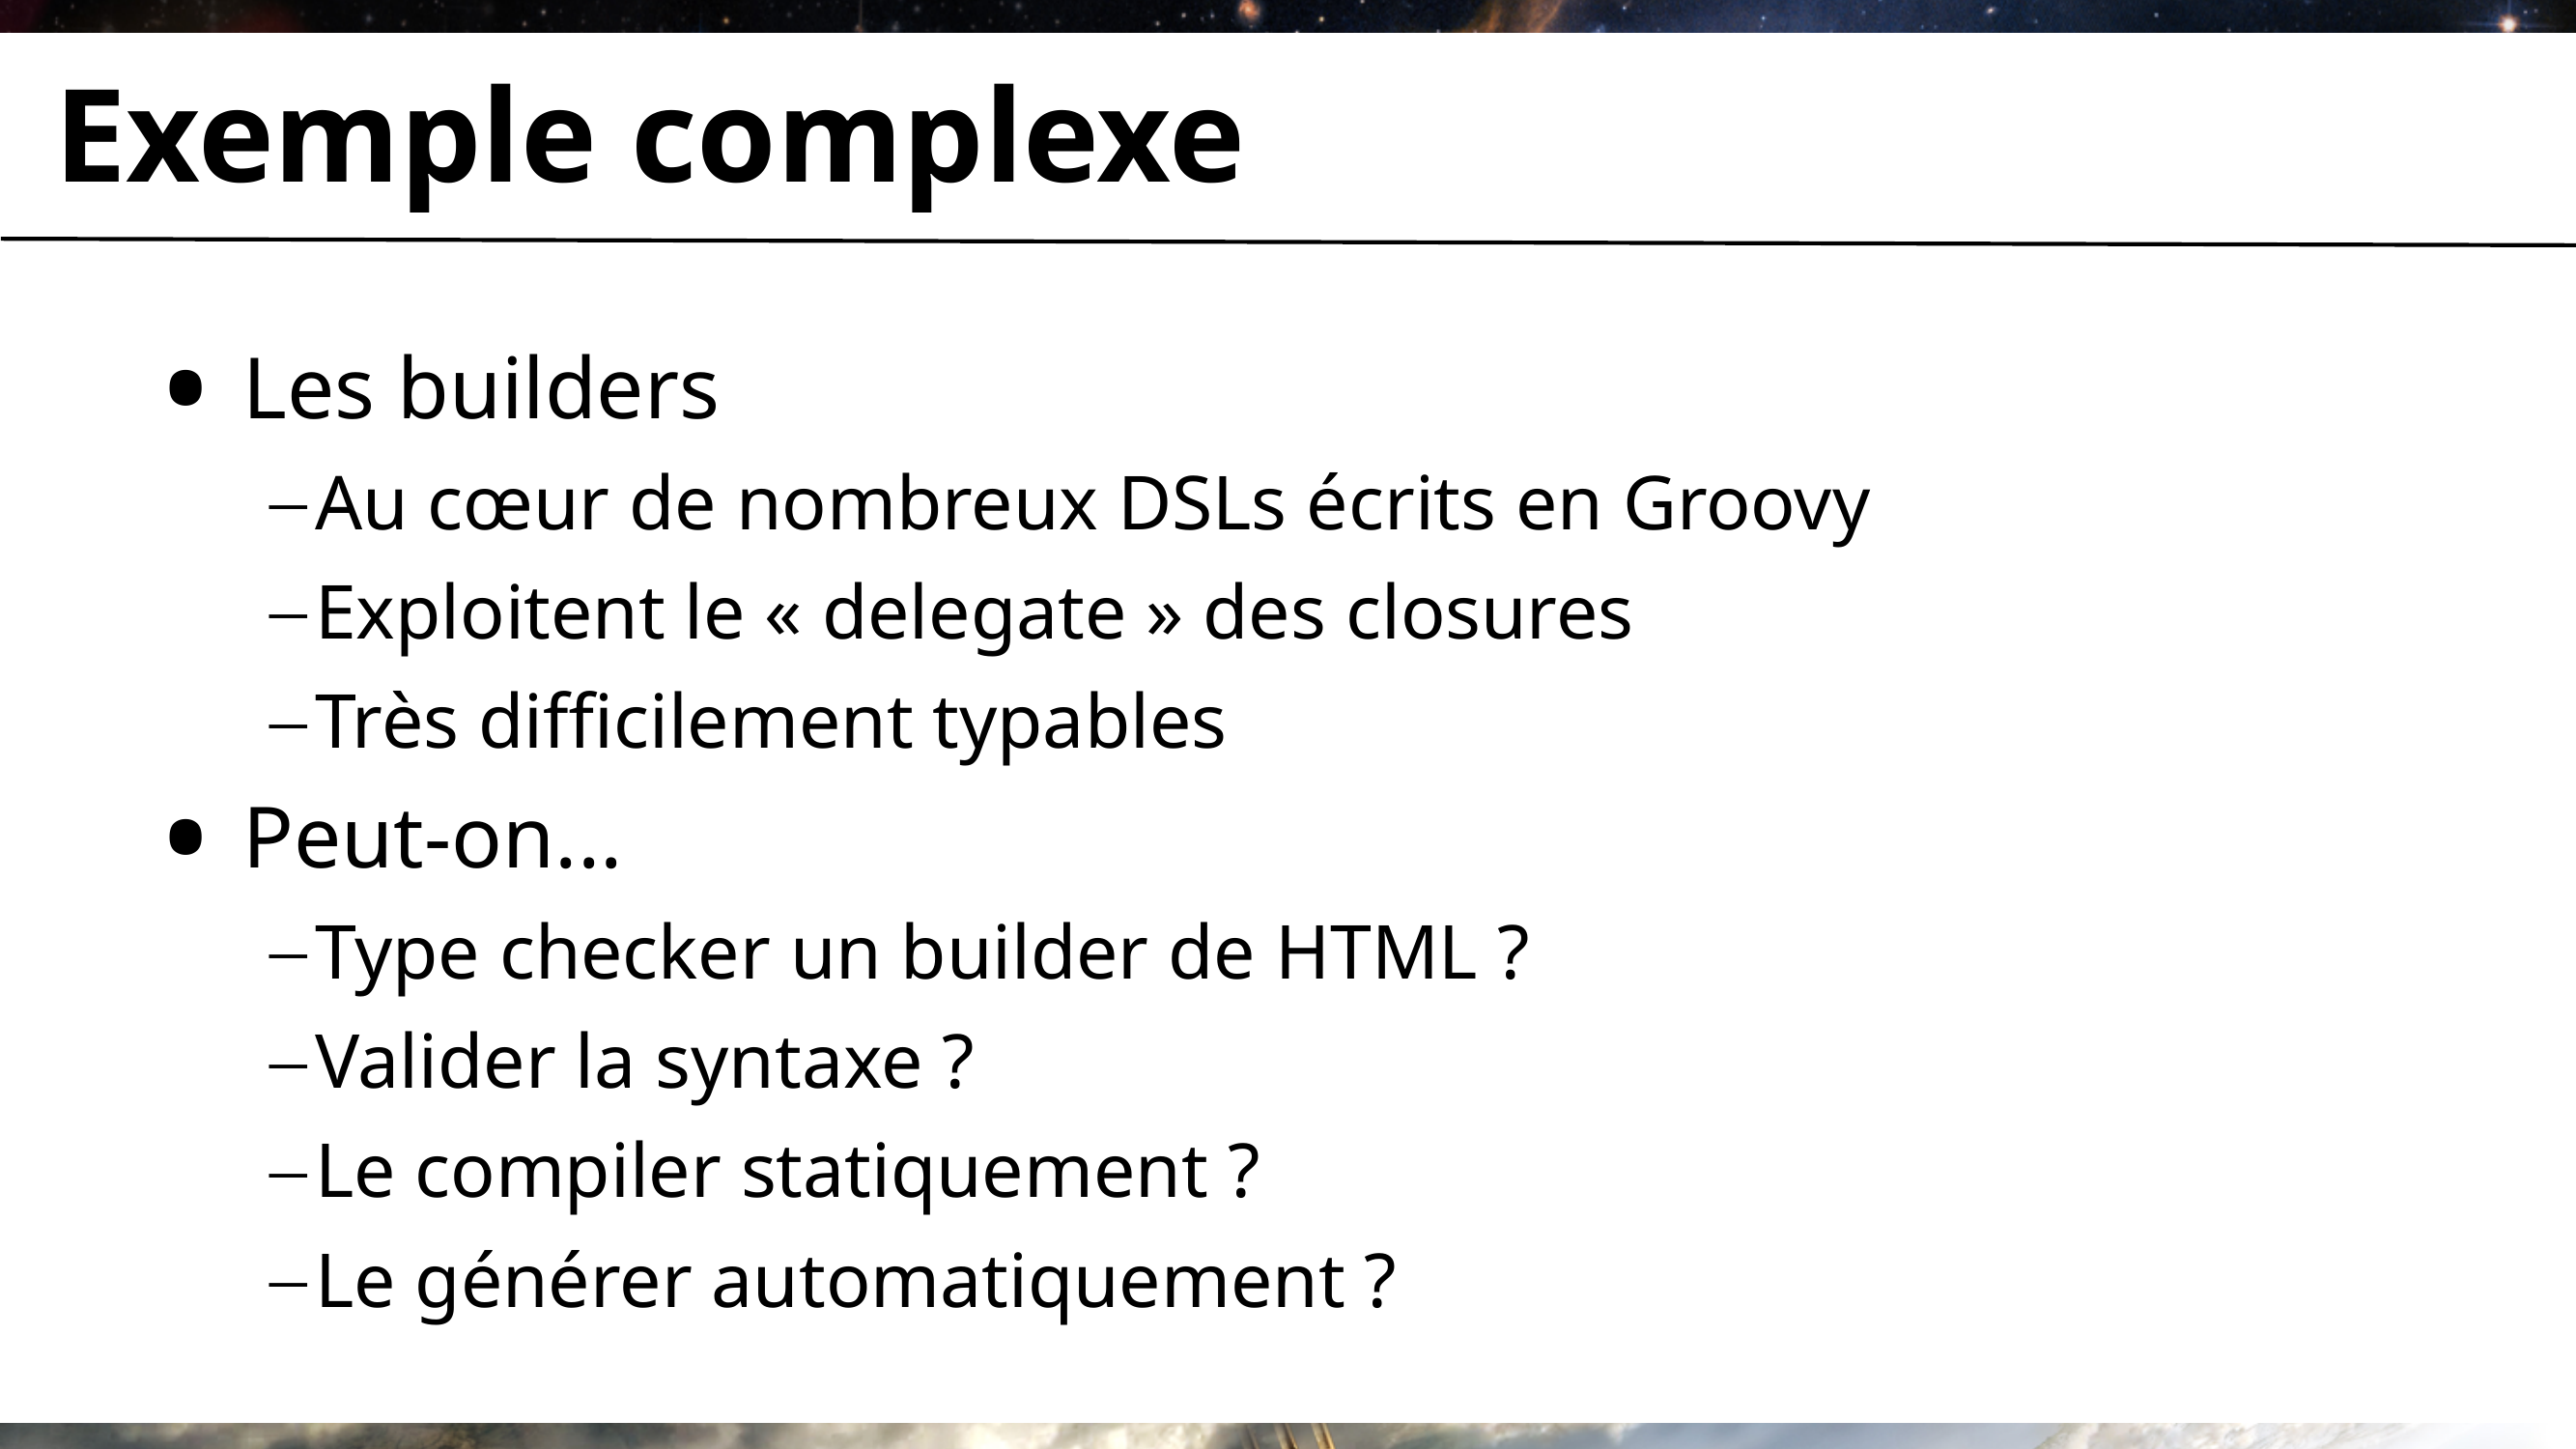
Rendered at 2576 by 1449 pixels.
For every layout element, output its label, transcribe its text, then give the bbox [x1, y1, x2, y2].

list Les builders Au cœur de nombreux DSLs écrits en Groovy Exploitent le « delegate » des closures Très difficilement typables Peut-on... Type checker un builder de HTML ? Valider la syntaxe ? Le compiler statiquement ? Le générer automatiquement ? [116, 326, 2457, 1387]
title Exemple complexe [45, 12, 2528, 250]
picture [0, 0, 2576, 33]
picture [0, 1423, 2576, 1449]
